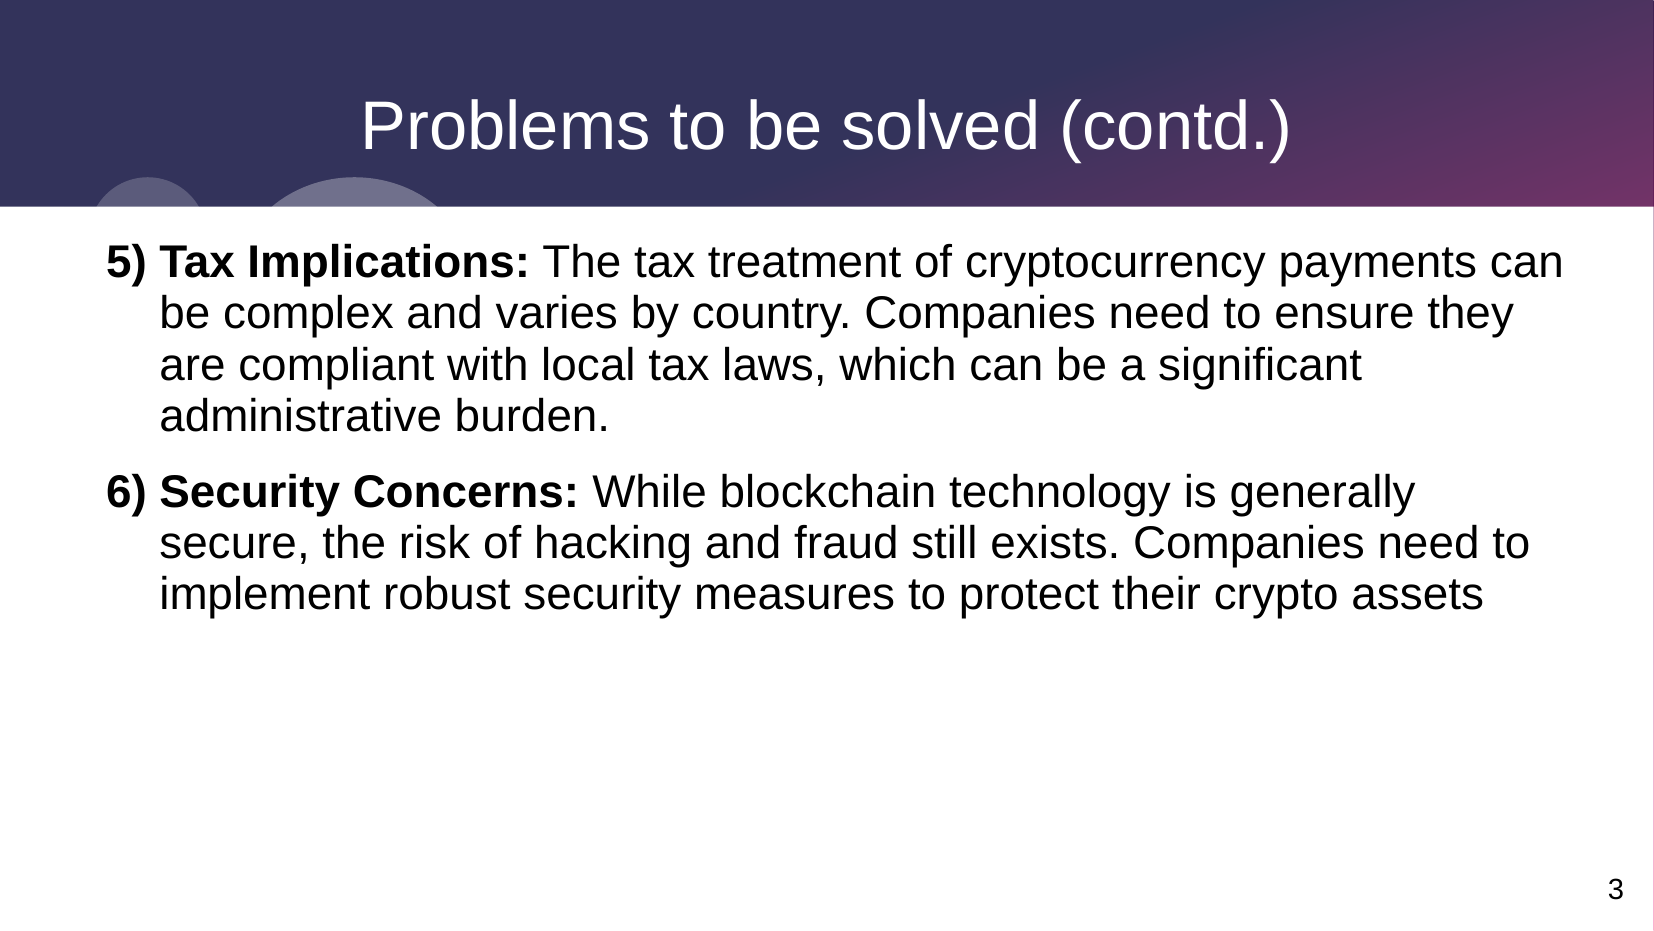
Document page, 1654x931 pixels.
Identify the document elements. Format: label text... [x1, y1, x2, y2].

title Problems to be solved (contd.) [88, 44, 1565, 207]
list Tax Implications: The tax treatment of cryptocurrency payments can be complex and varies by country. Companies need to ensure they are compliant with local tax laws, which can be a significant administrative burden. Security Concerns: While blockchain technology is generally secure, the risk of hacking and fraud still exists. Companies need to implement robust security measures to protect their crypto assets [88, 236, 1565, 827]
